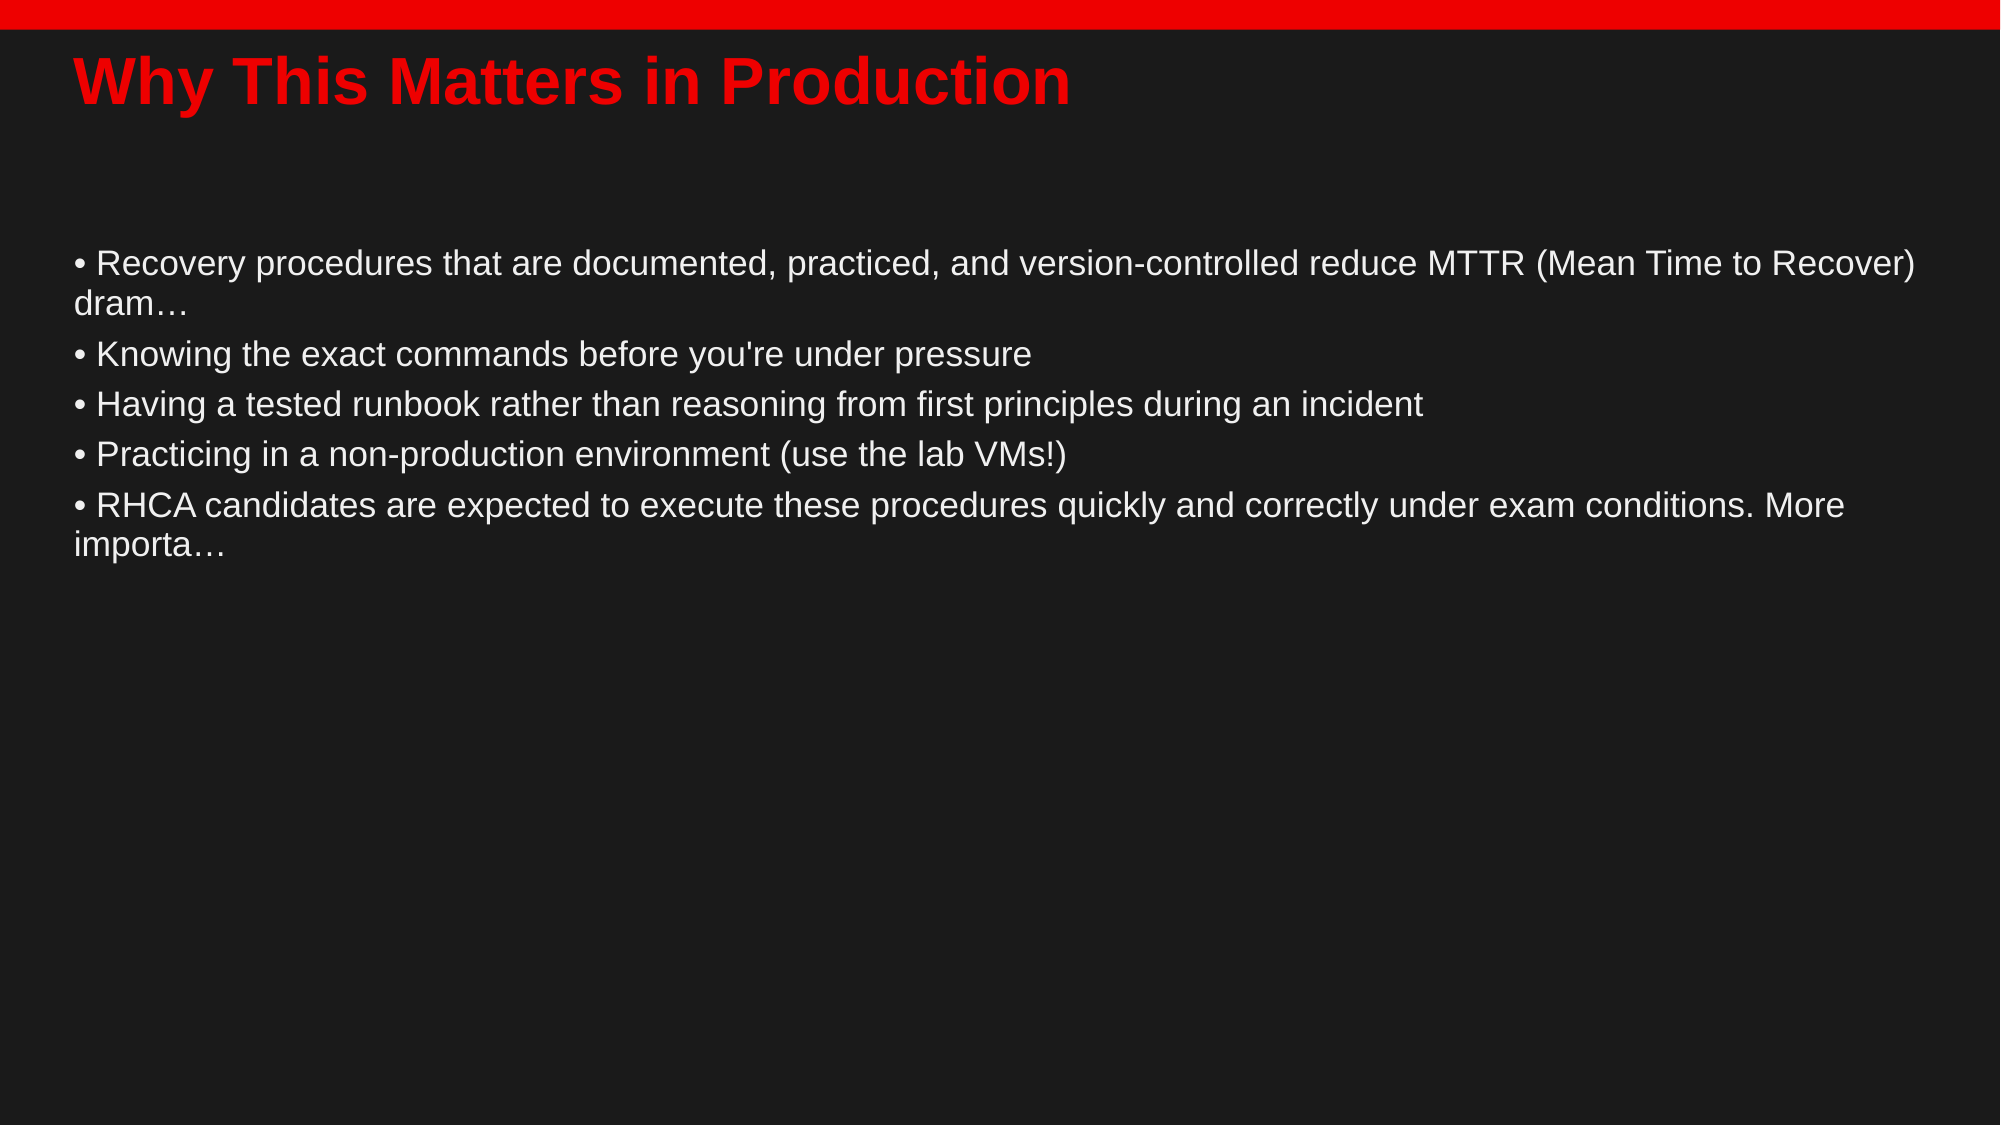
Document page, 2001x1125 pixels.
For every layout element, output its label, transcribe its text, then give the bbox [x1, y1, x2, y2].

text_box [0, 0, 2001, 30]
text_box • Recovery procedures that are documented, practiced, and version-controlled reduce MTTR (Mean Time to Recover) dram… • Knowing the exact commands before you're under pressure • Having a tested runbook rather than reasoning from first principles during an incident • Practicing in a non-production environment (use the lab VMs!) • RHCA candidates are expected to execute these procedures quickly and correctly under exam conditions. More importa… [59, 236, 1942, 1037]
text_box Why This Matters in Production [59, 36, 1942, 208]
